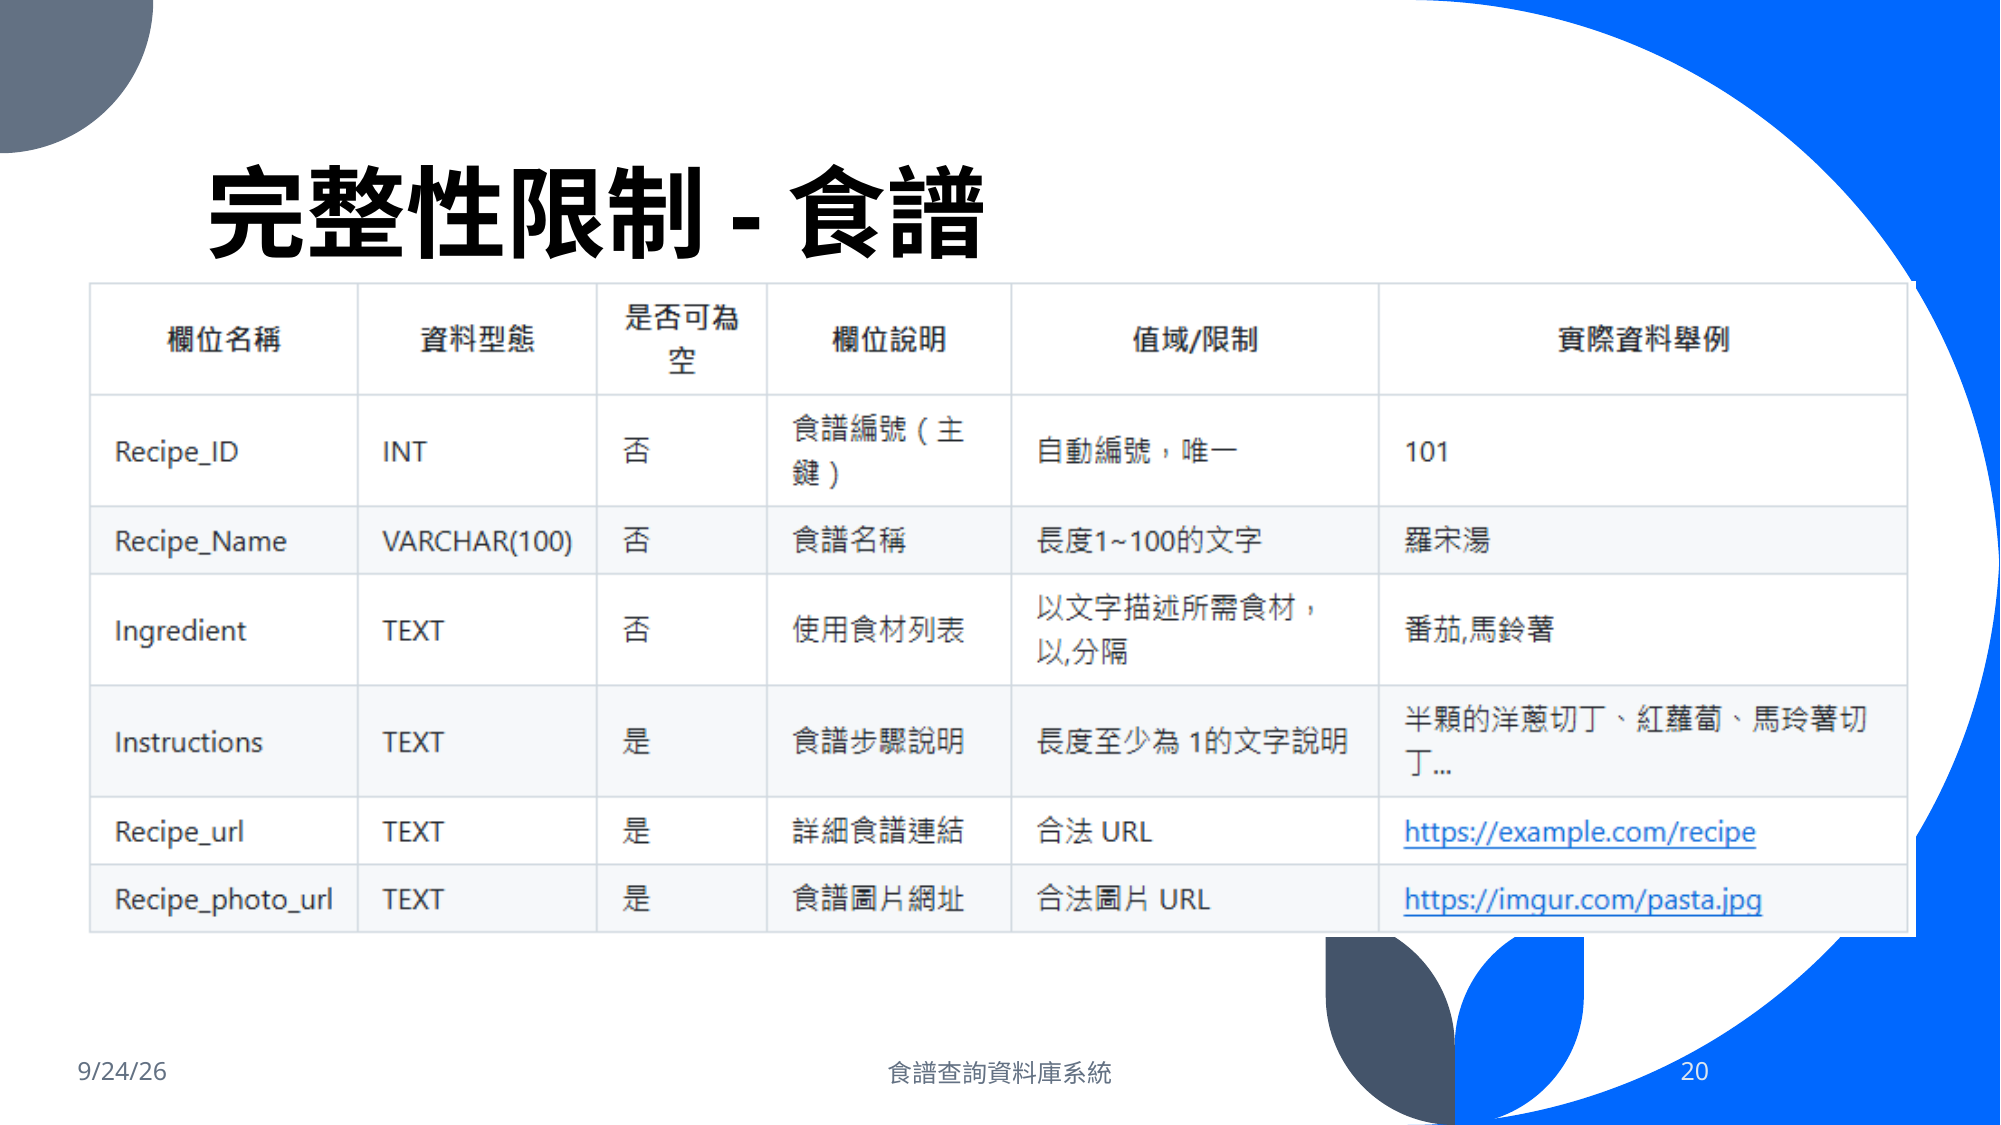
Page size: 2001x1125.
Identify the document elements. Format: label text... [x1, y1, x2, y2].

footer 食譜查詢資料庫系統 [662, 1042, 1338, 1103]
slide_number 20 [1665, 1042, 1938, 1103]
picture [84, 282, 1916, 937]
title 完整性限制-食譜 [191, 62, 1796, 280]
slide_number 6/10/2025 [62, 1042, 513, 1103]
